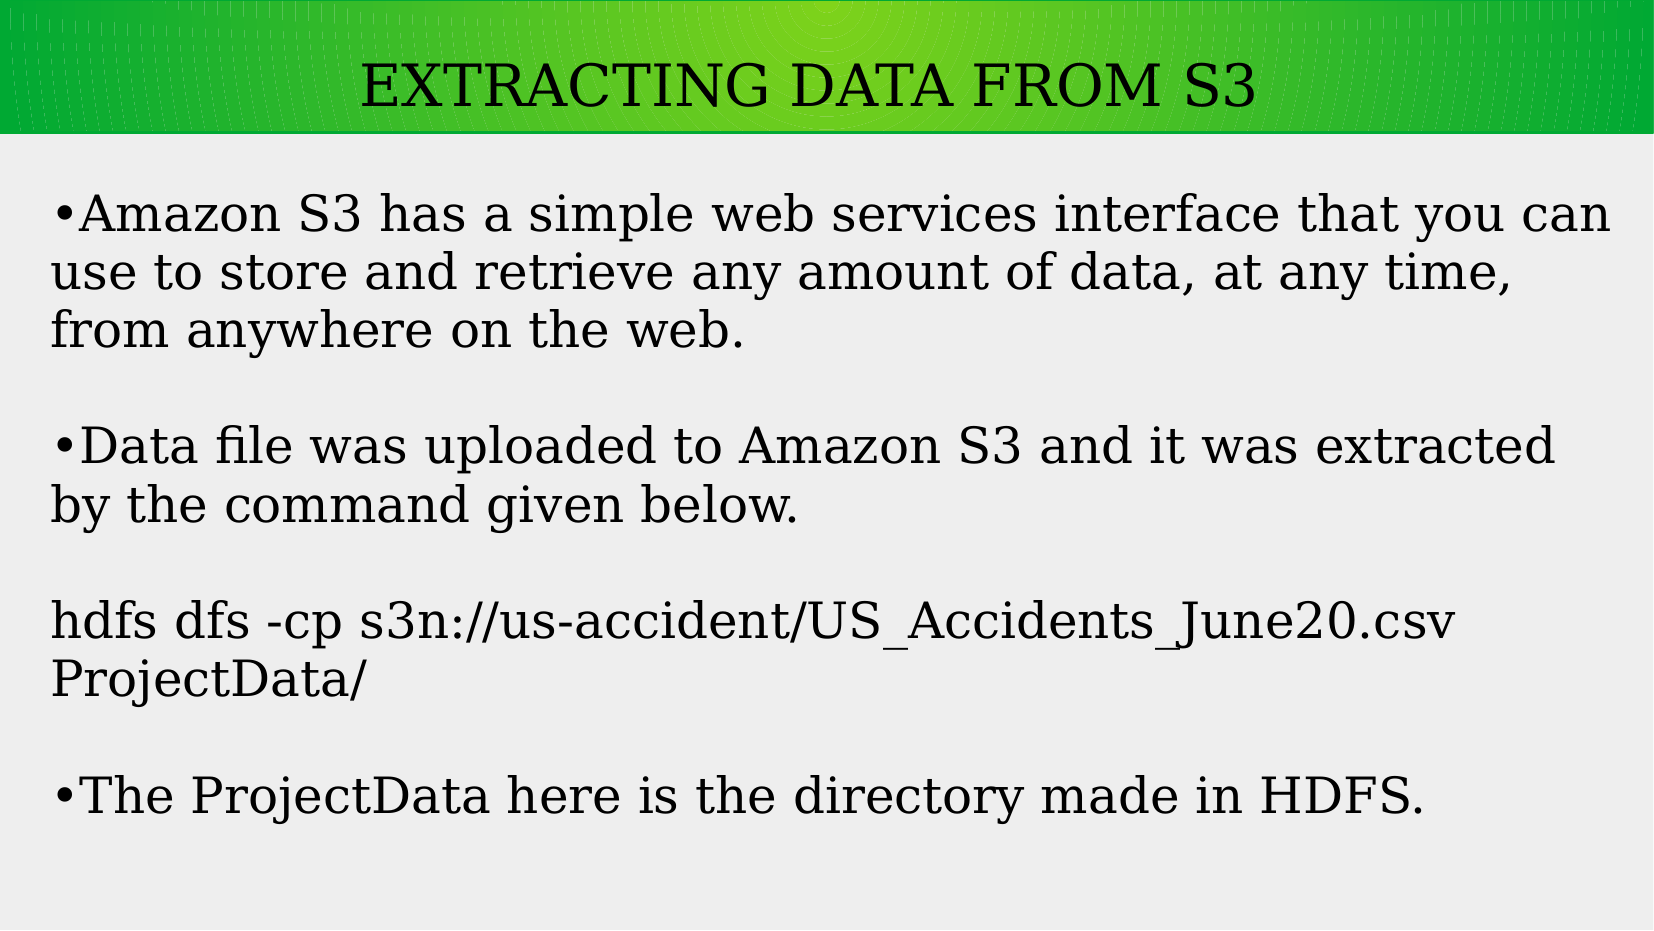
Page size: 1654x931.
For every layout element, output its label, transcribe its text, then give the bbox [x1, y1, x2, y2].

text_box EXTRACTING DATA FROM S3 [236, 29, 1654, 132]
text_box •Amazon S3 has a simple web services interface that you can use to store and retrieve any amount of data, at any time, from anywhere on the web. •Data file was uploaded to Amazon S3 and it was extracted by the command given below. hdfs dfs -cp s3n://us-accident/US_Accidents_June20.csv ProjectData/ •The ProjectData here is the directory made in HDFS. [35, 177, 1630, 833]
